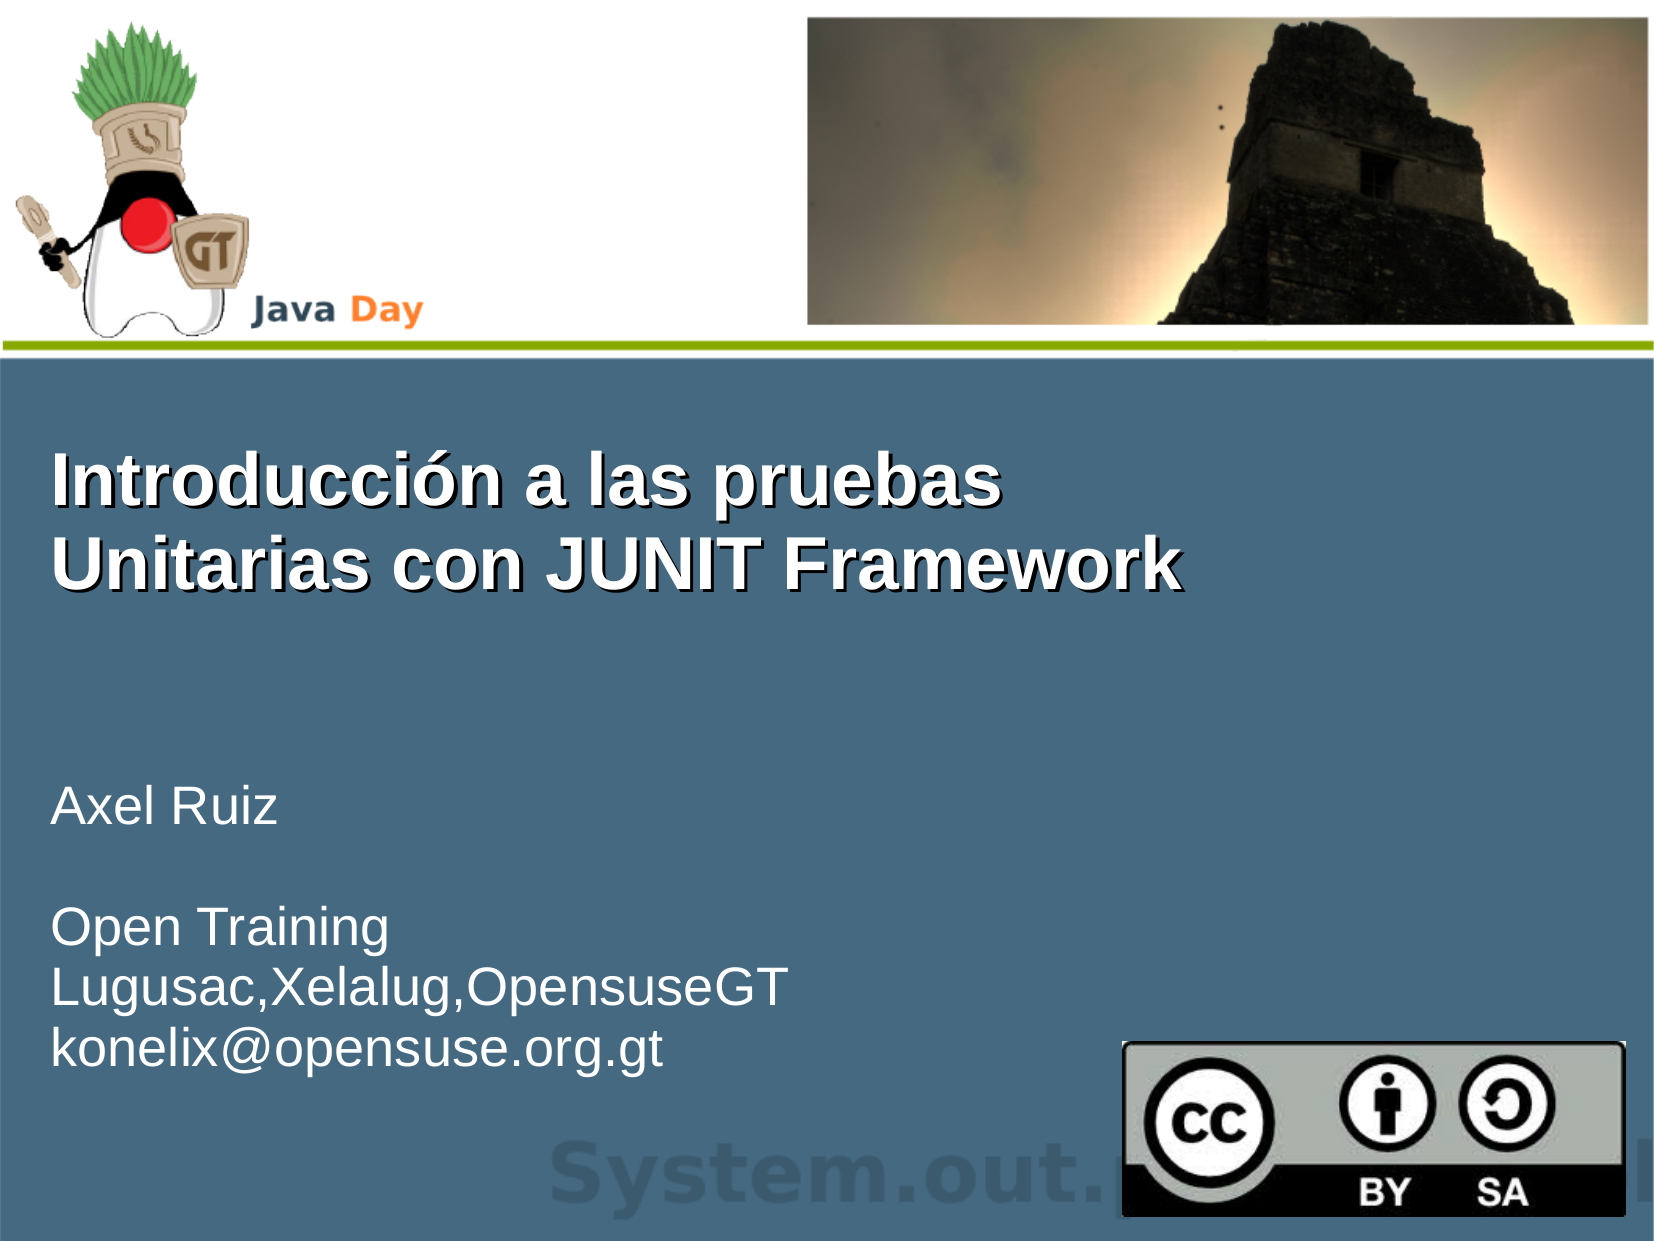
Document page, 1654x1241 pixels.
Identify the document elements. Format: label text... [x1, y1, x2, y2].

picture [0, 0, 1654, 1241]
text_box Introducción a las pruebas Unitarias con JUNIT Framework [35, 430, 1252, 715]
text_box Axel Ruiz Open Training Lugusac,Xelalug,OpensuseGT konelix@opensuse.org.gt [35, 767, 1252, 1086]
